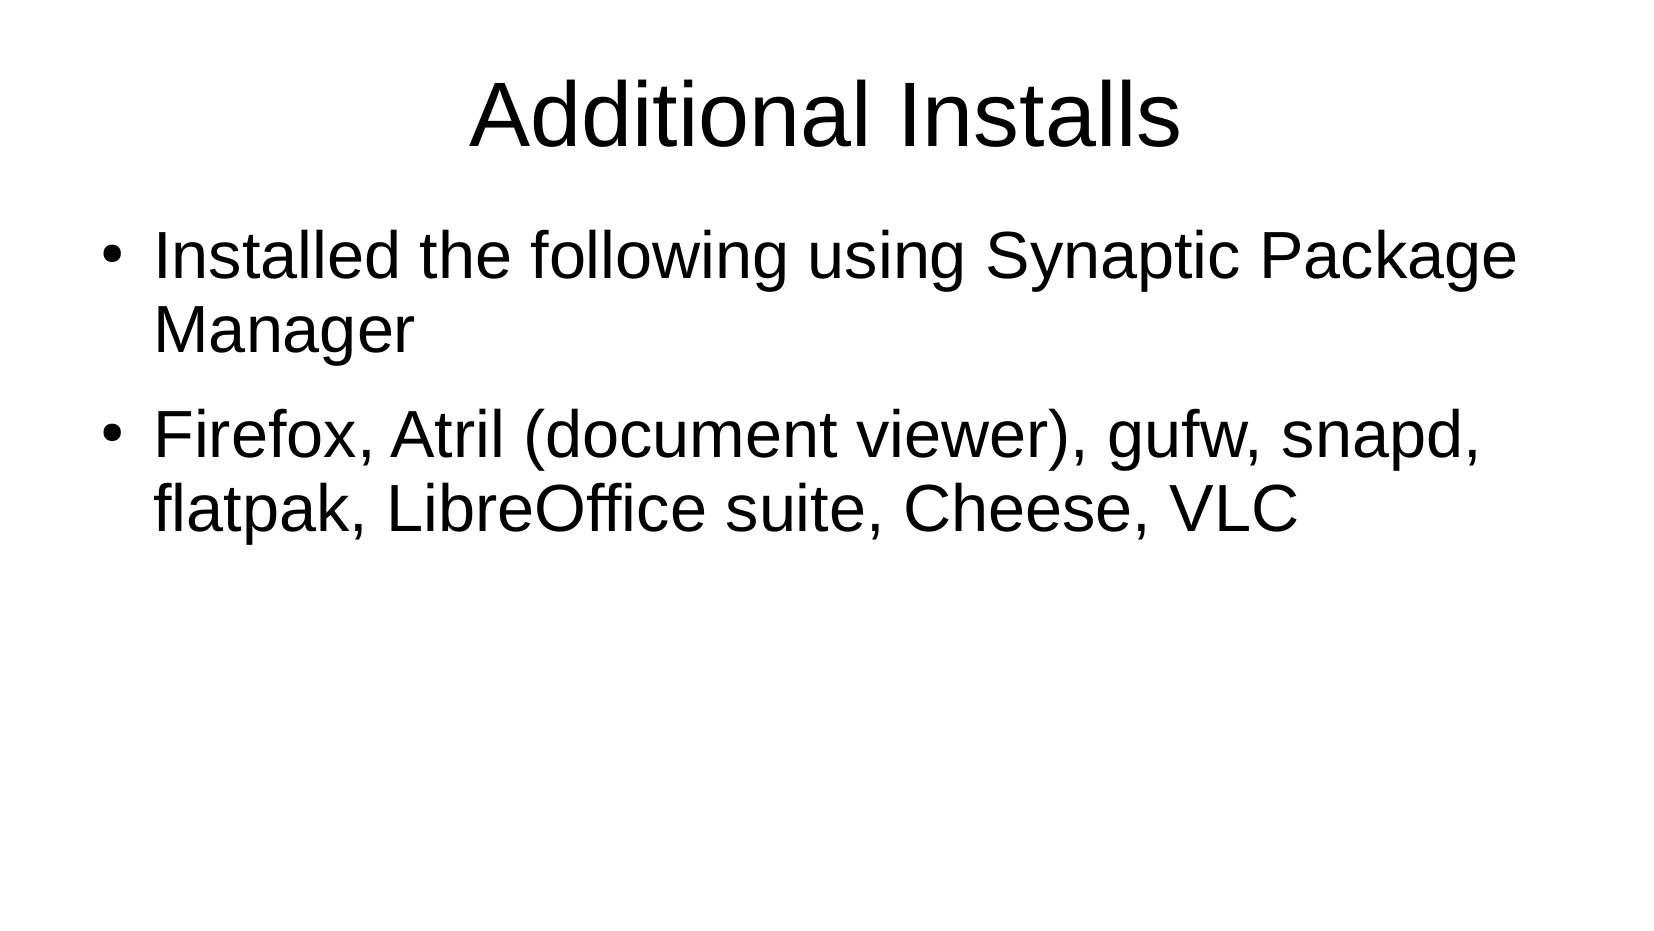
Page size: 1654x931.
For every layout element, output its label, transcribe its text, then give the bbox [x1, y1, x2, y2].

list Installed the following using Synaptic Package Manager Firefox, Atril (document viewer), gufw, snapd, flatpak, LibreOffice suite, Cheese, VLC [82, 217, 1571, 758]
title Additional Installs [82, 37, 1571, 193]
